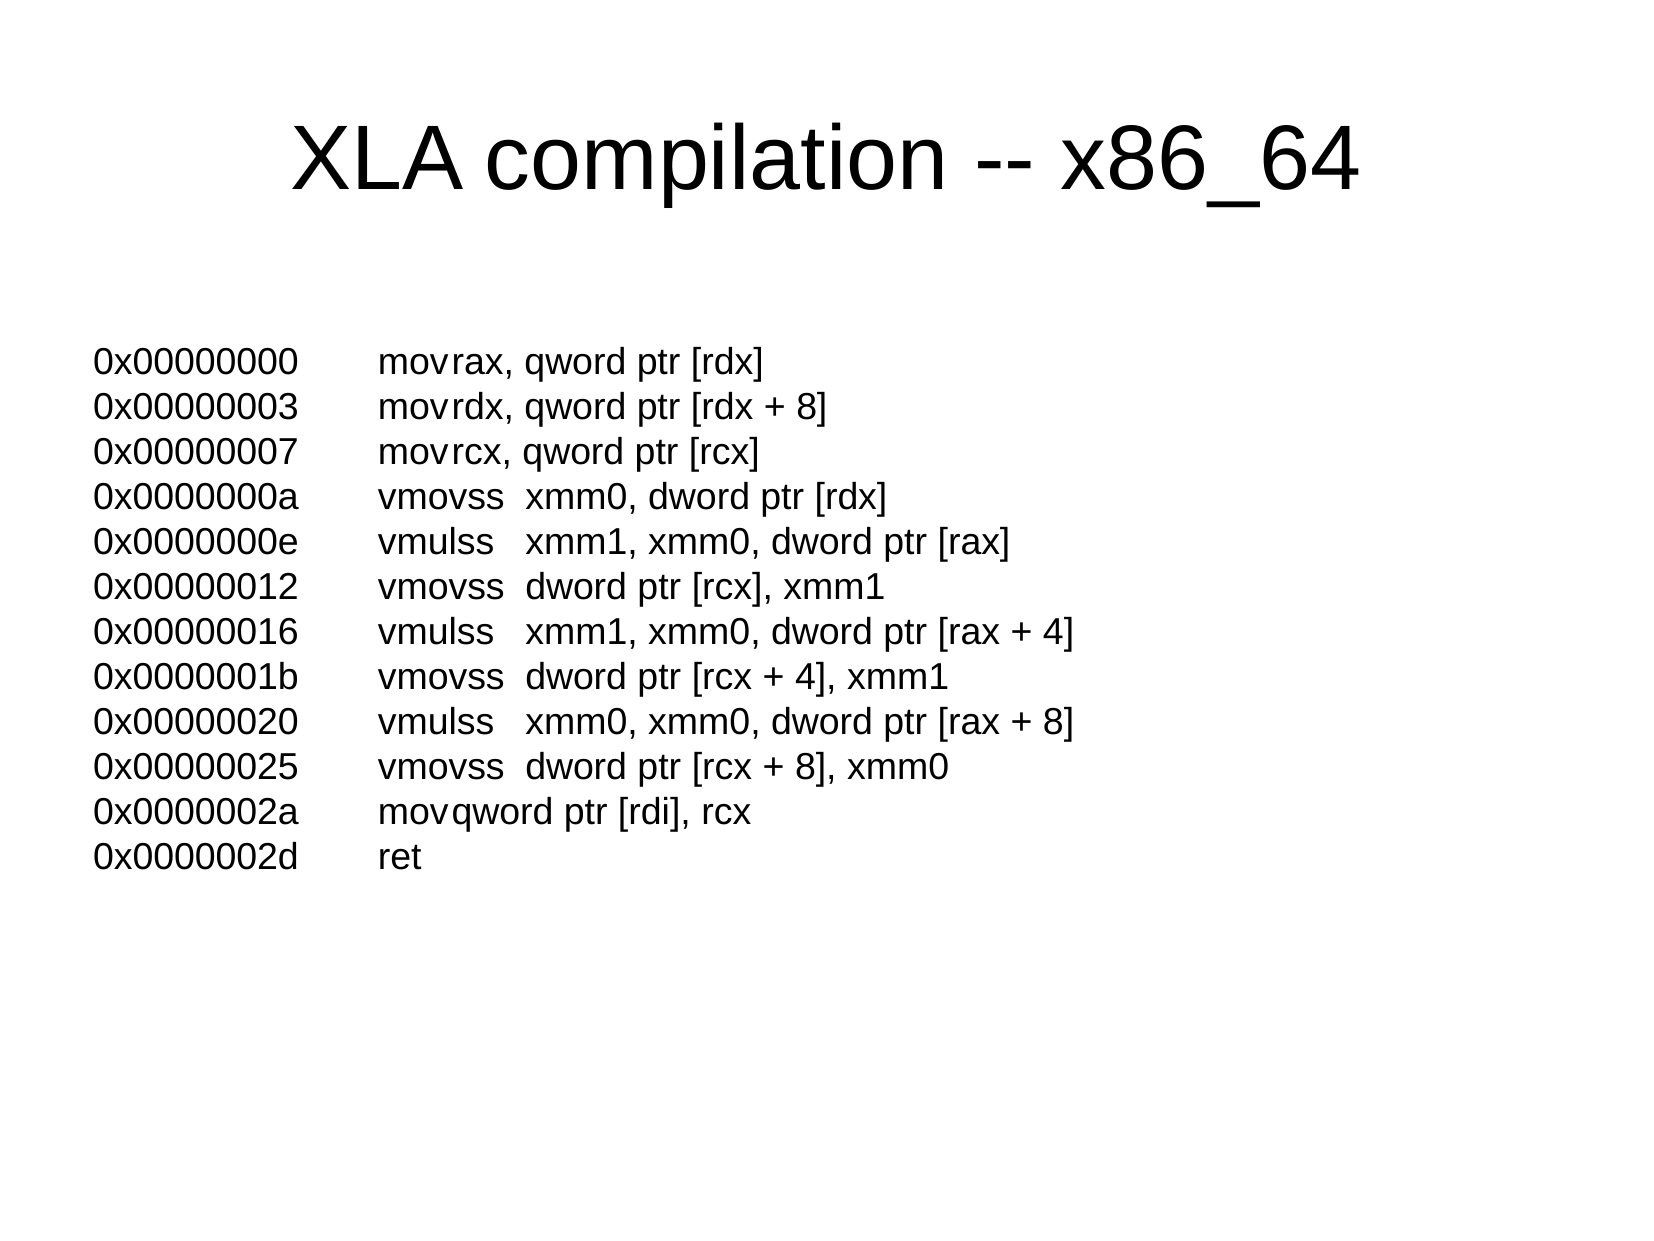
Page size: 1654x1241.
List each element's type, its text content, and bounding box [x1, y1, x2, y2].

text_box 0x00000000 mov rax, qword ptr [rdx] 0x00000003 mov rdx, qword ptr [rdx + 8] 0x00000007 mov rcx, qword ptr [rcx] 0x0000000a vmovss xmm0, dword ptr [rdx] 0x0000000e vmulss xmm1, xmm0, dword ptr [rax] 0x00000012 vmovss dword ptr [rcx], xmm1 0x00000016 vmulss xmm1, xmm0, dword ptr [rax + 4] 0x0000001b vmovss dword ptr [rcx + 4], xmm1 0x00000020 vmulss xmm0, xmm0, dword ptr [rax + 8] 0x00000025 vmovss dword ptr [rcx + 8], xmm0 0x0000002a mov qword ptr [rdi], rcx 0x0000002d ret [82, 337, 1571, 1229]
text_box XLA compilation -- x86_64 [82, 49, 1571, 257]
